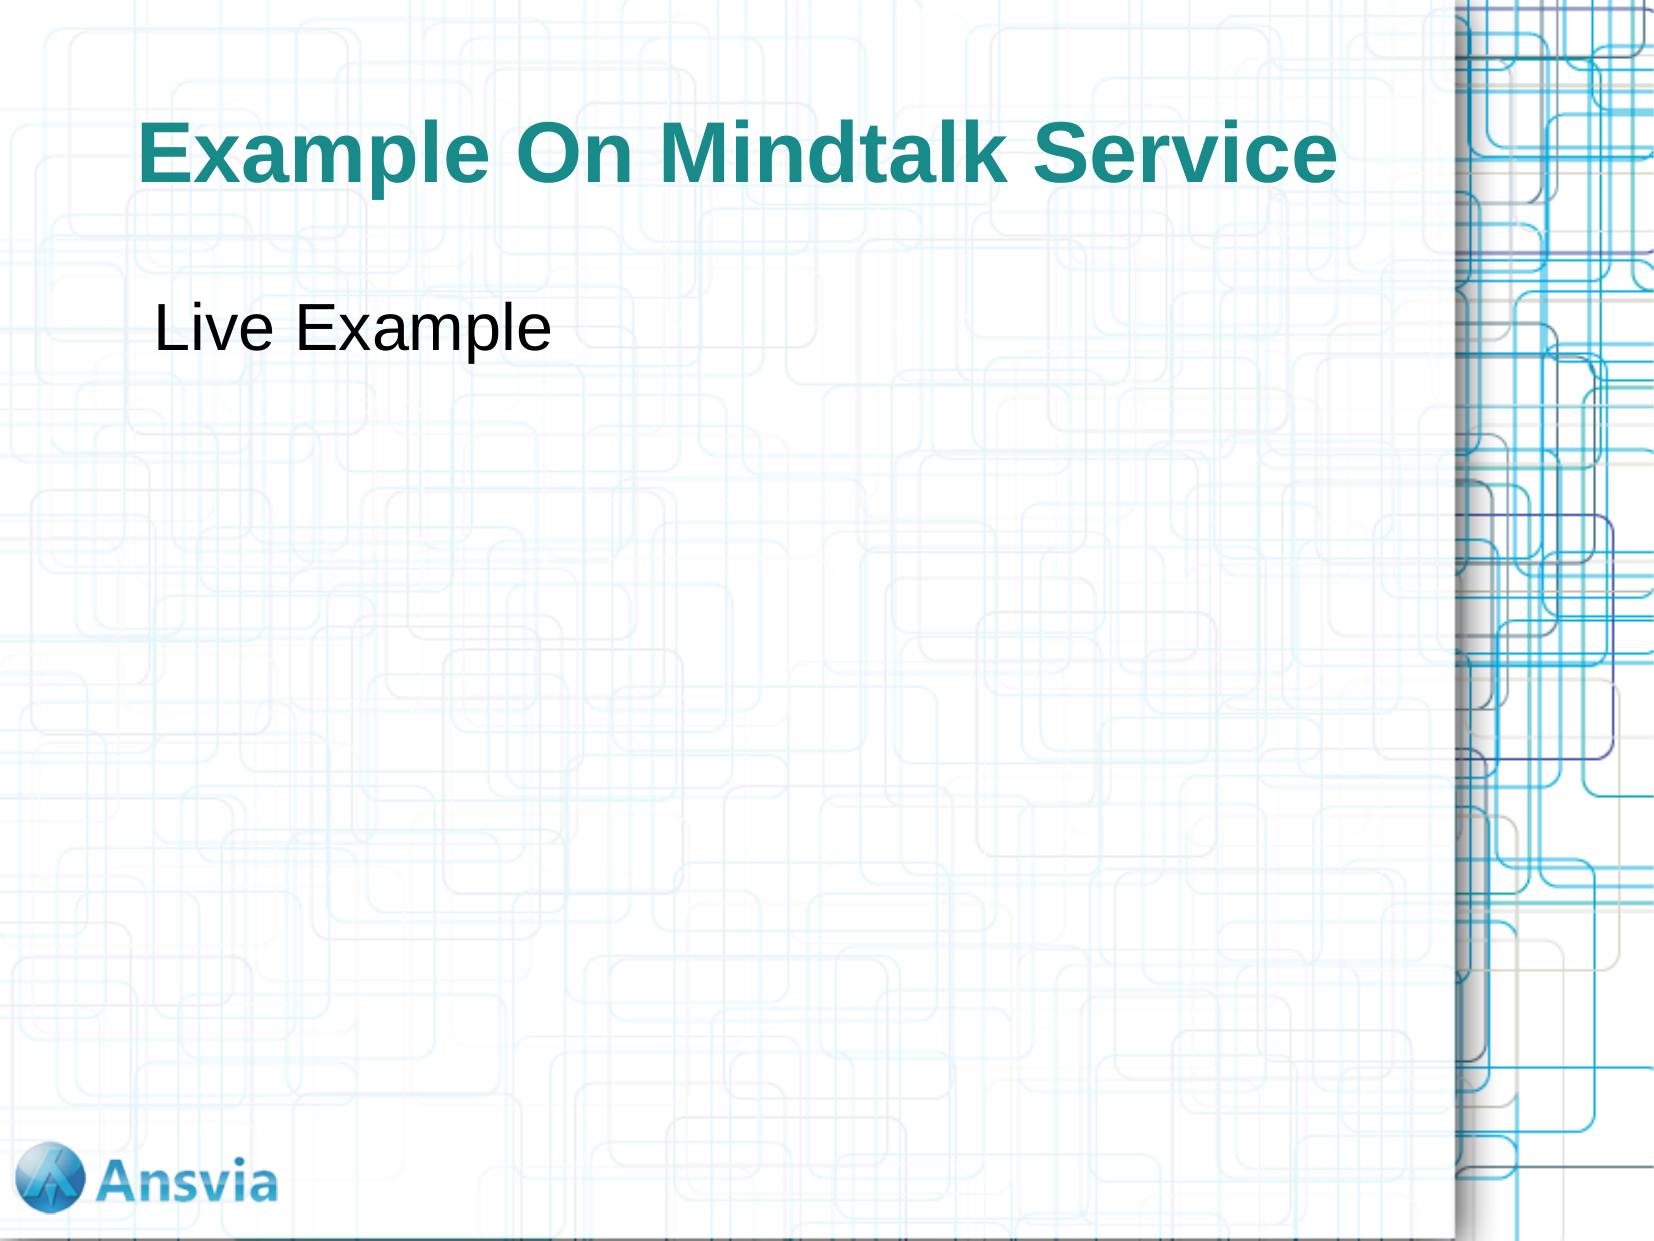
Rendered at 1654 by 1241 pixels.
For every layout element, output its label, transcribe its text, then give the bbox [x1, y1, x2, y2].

title Example On Mindtalk Service [59, 49, 1418, 257]
list Live Example [82, 290, 1418, 1010]
picture [0, 0, 1654, 1241]
